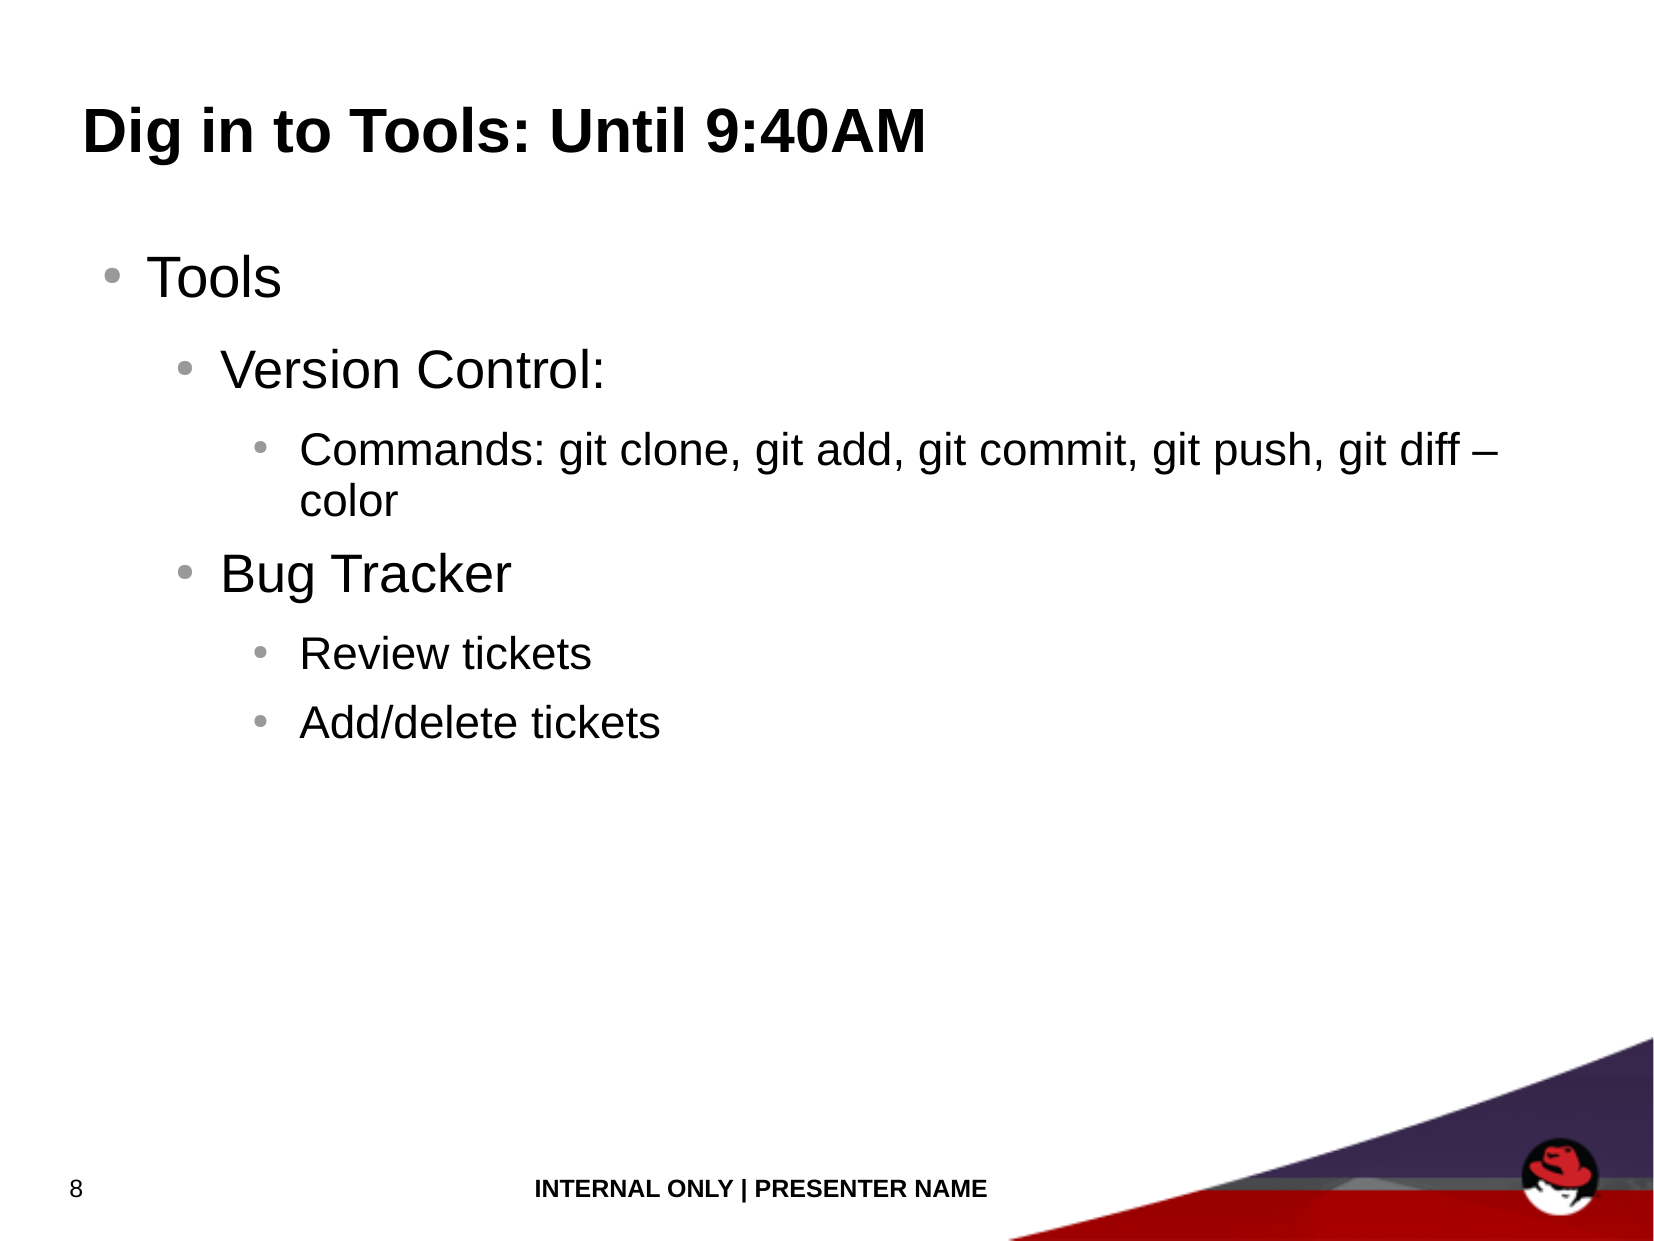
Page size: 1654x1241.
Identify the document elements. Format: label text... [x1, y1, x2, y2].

title Dig in to Tools: Until 9:40AM [82, 37, 1571, 226]
list Tools Version Control: Commands: git clone, git add, git commit, git push, git diff –color Bug Tracker Review tickets Add/delete tickets [86, 244, 1501, 1039]
picture [1007, 1036, 1654, 1241]
